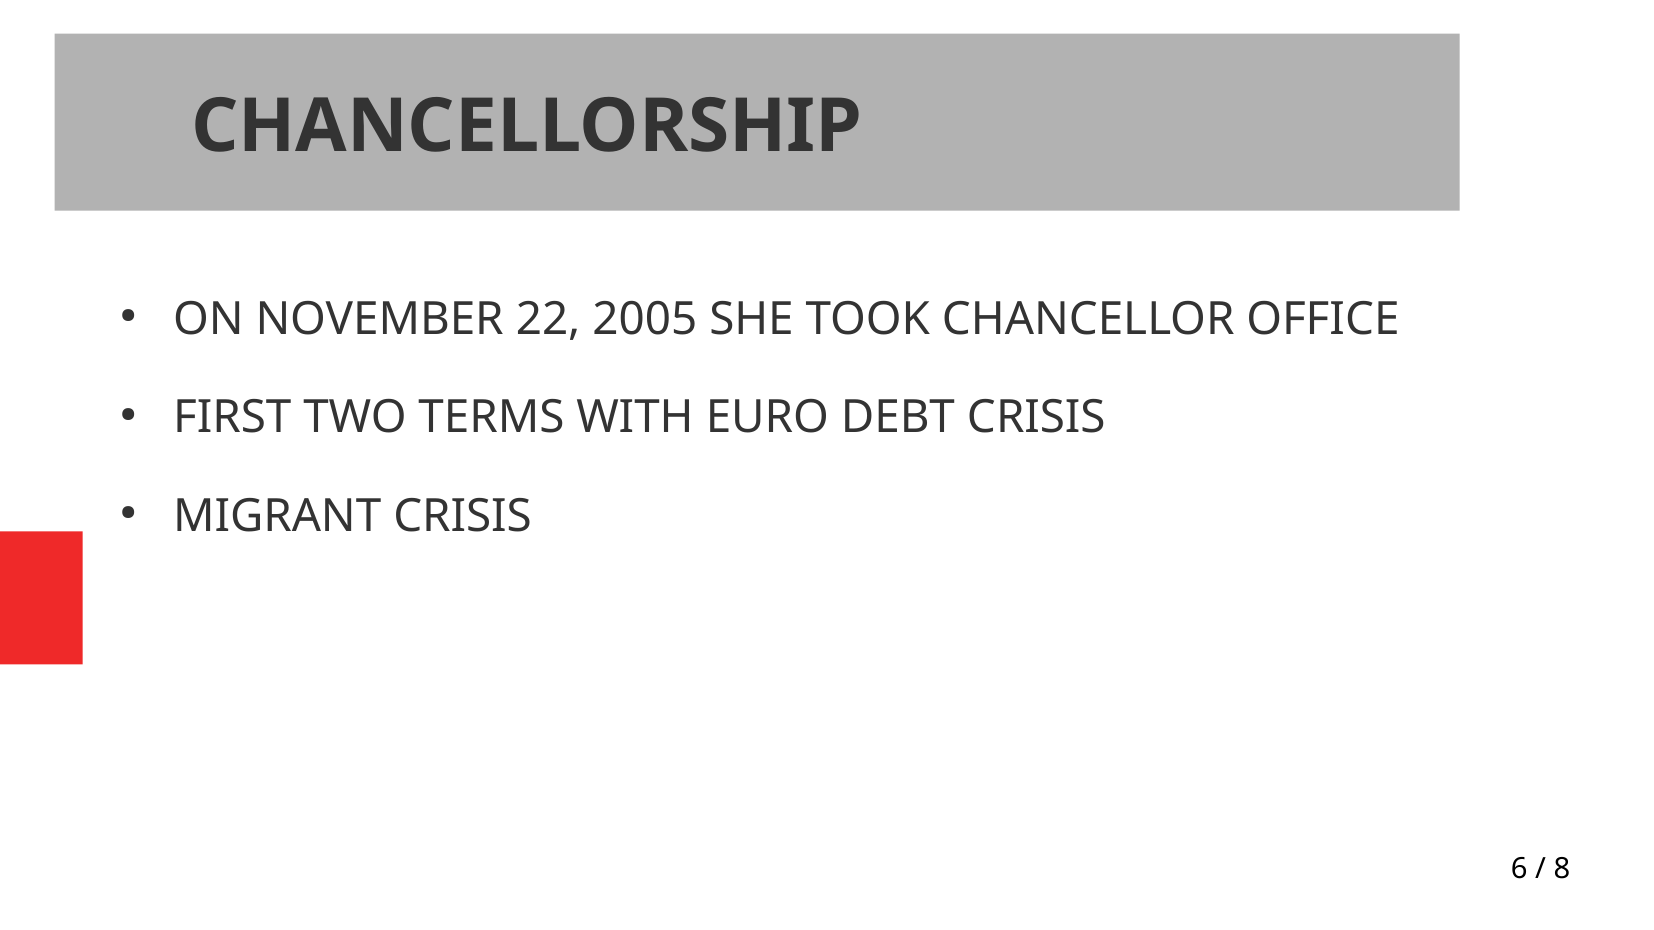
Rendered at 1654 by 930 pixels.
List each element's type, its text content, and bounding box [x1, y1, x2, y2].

list ON NOVEMBER 22, 2005 SHE TOOK CHANCELLOR OFFICE FIRST TWO TERMS WITH EURO DEBT CRISIS MIGRANT CRISIS [102, 285, 1591, 826]
title CHANCELLORSHIP [54, 33, 1460, 211]
